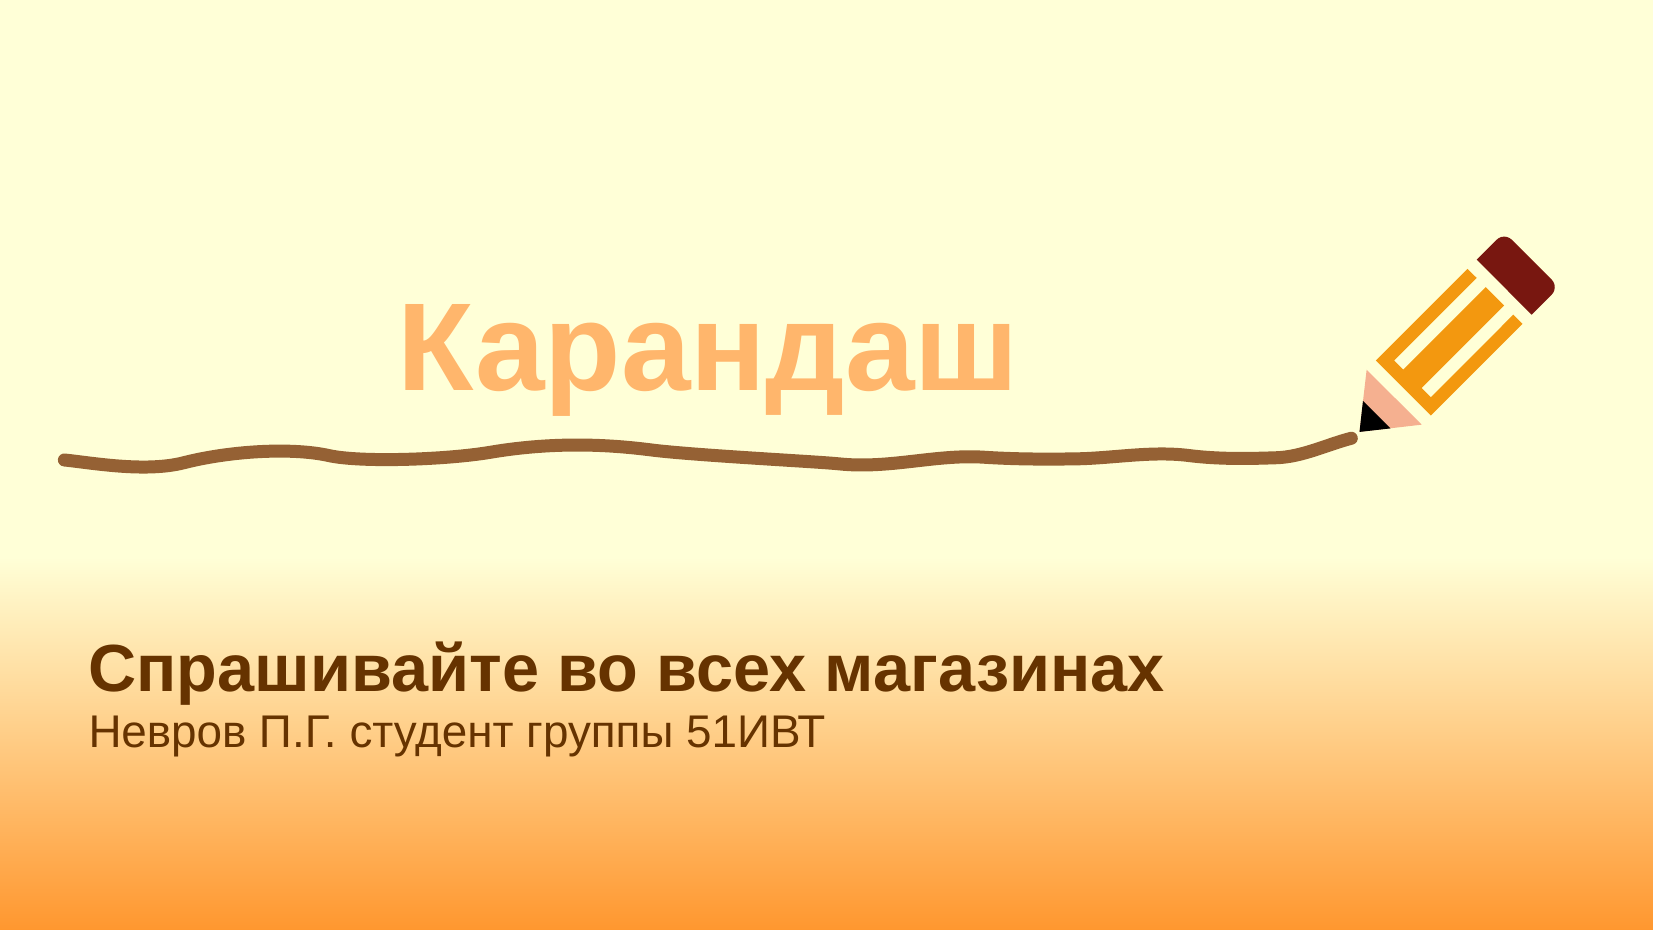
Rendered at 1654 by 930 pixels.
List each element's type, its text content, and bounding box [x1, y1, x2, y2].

title Карандаш [88, 265, 1329, 429]
subtitle Спрашивайте во всех магазинах Невров П.Г. студент группы 51ИВТ [88, 501, 1565, 886]
